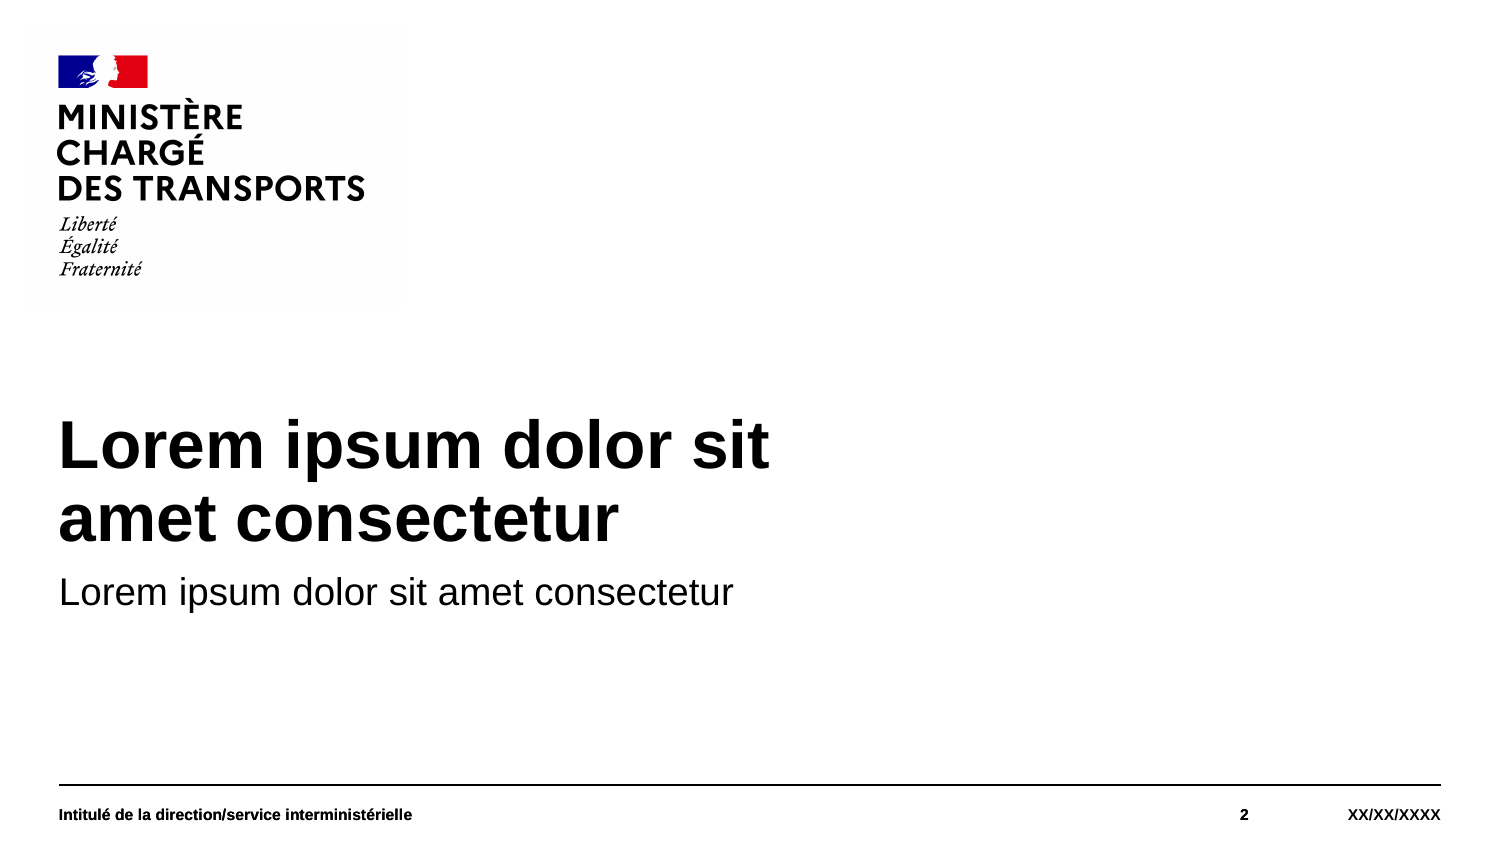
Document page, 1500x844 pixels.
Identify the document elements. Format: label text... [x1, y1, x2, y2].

list Lorem ipsum dolor sit amet consectetur Lorem ipsum dolor sit amet consectetur [59, 410, 1441, 726]
slide_number <numéro> [1027, 784, 1249, 844]
picture [26, 23, 402, 308]
footer Intitulé de la direction/service interministérielle [59, 784, 1027, 844]
slide_number XX/XX/XXXX [1249, 784, 1441, 844]
